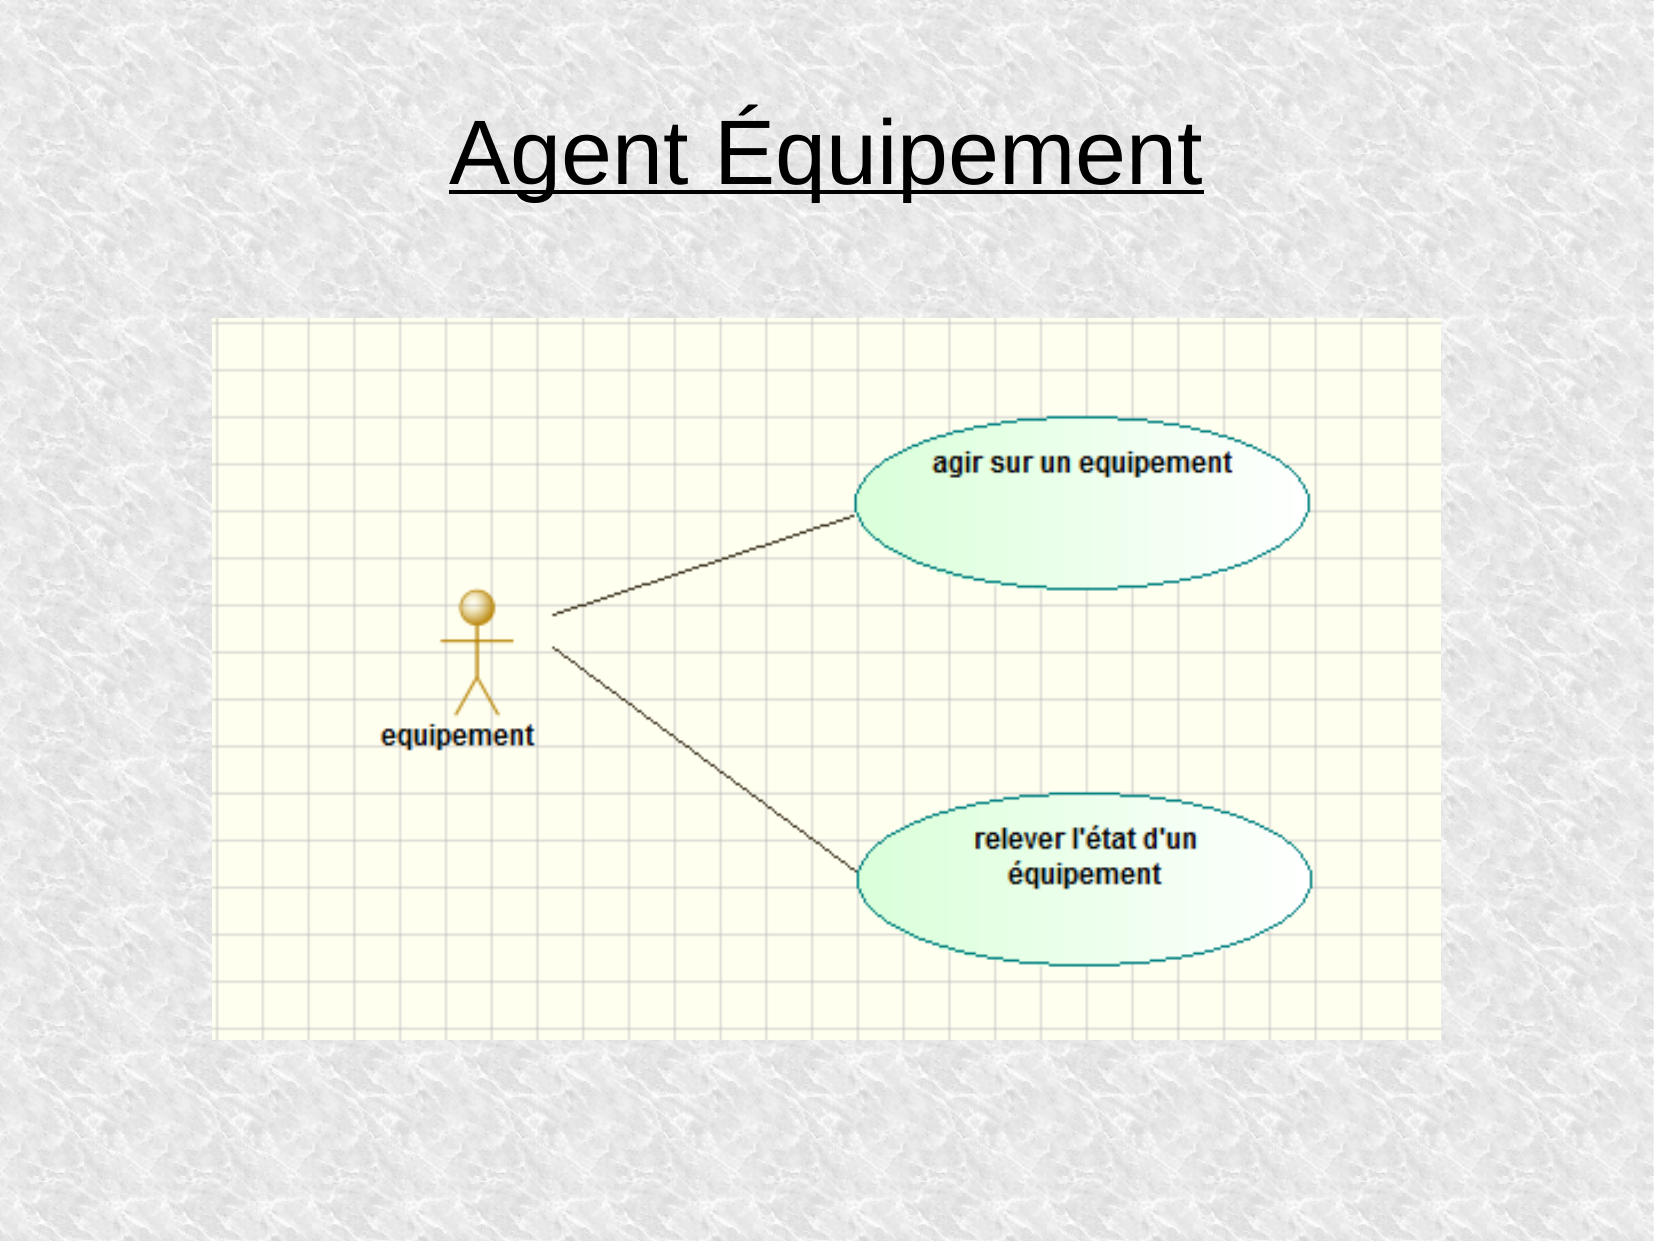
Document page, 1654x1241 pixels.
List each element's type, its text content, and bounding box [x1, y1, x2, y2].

picture [0, 0, 1654, 1241]
title Agent Équipement [82, 49, 1571, 257]
